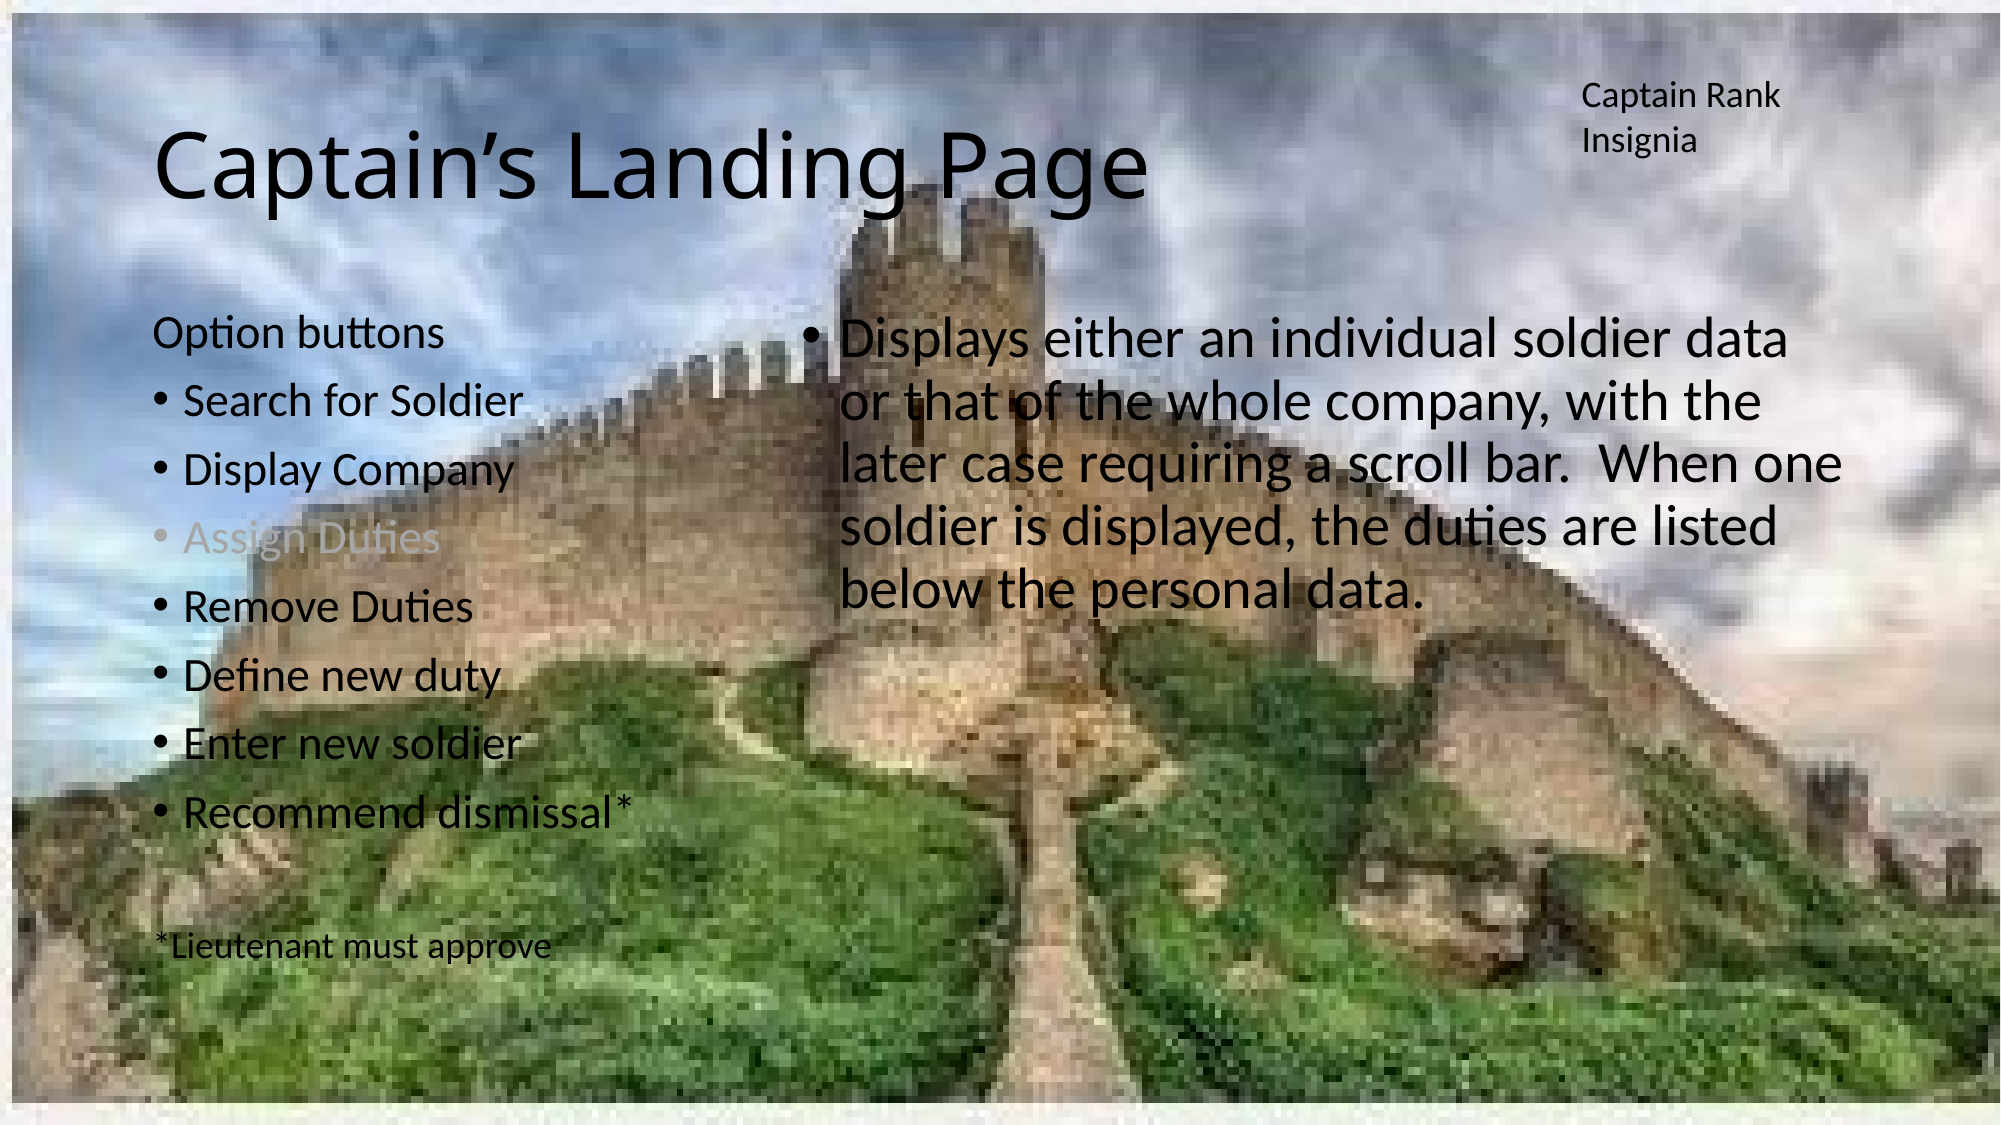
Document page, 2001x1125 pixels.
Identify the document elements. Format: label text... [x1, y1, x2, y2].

title Captain’s Landing Page [137, 59, 1533, 278]
list Option buttons Search for Soldier Display Company Assign Duties Remove Duties Define new duty Enter new soldier Recommend dismissal* [137, 299, 767, 850]
text_box *Lieutenant must approve [137, 913, 917, 974]
list Displays either an individual soldier data or that of the whole company, with the later case requiring a scroll bar. When one soldier is displayed, the duties are listed below the personal data. [786, 299, 1863, 1014]
picture [0, 0, 2001, 1125]
text_box Captain Rank Insignia [1566, 62, 1863, 168]
